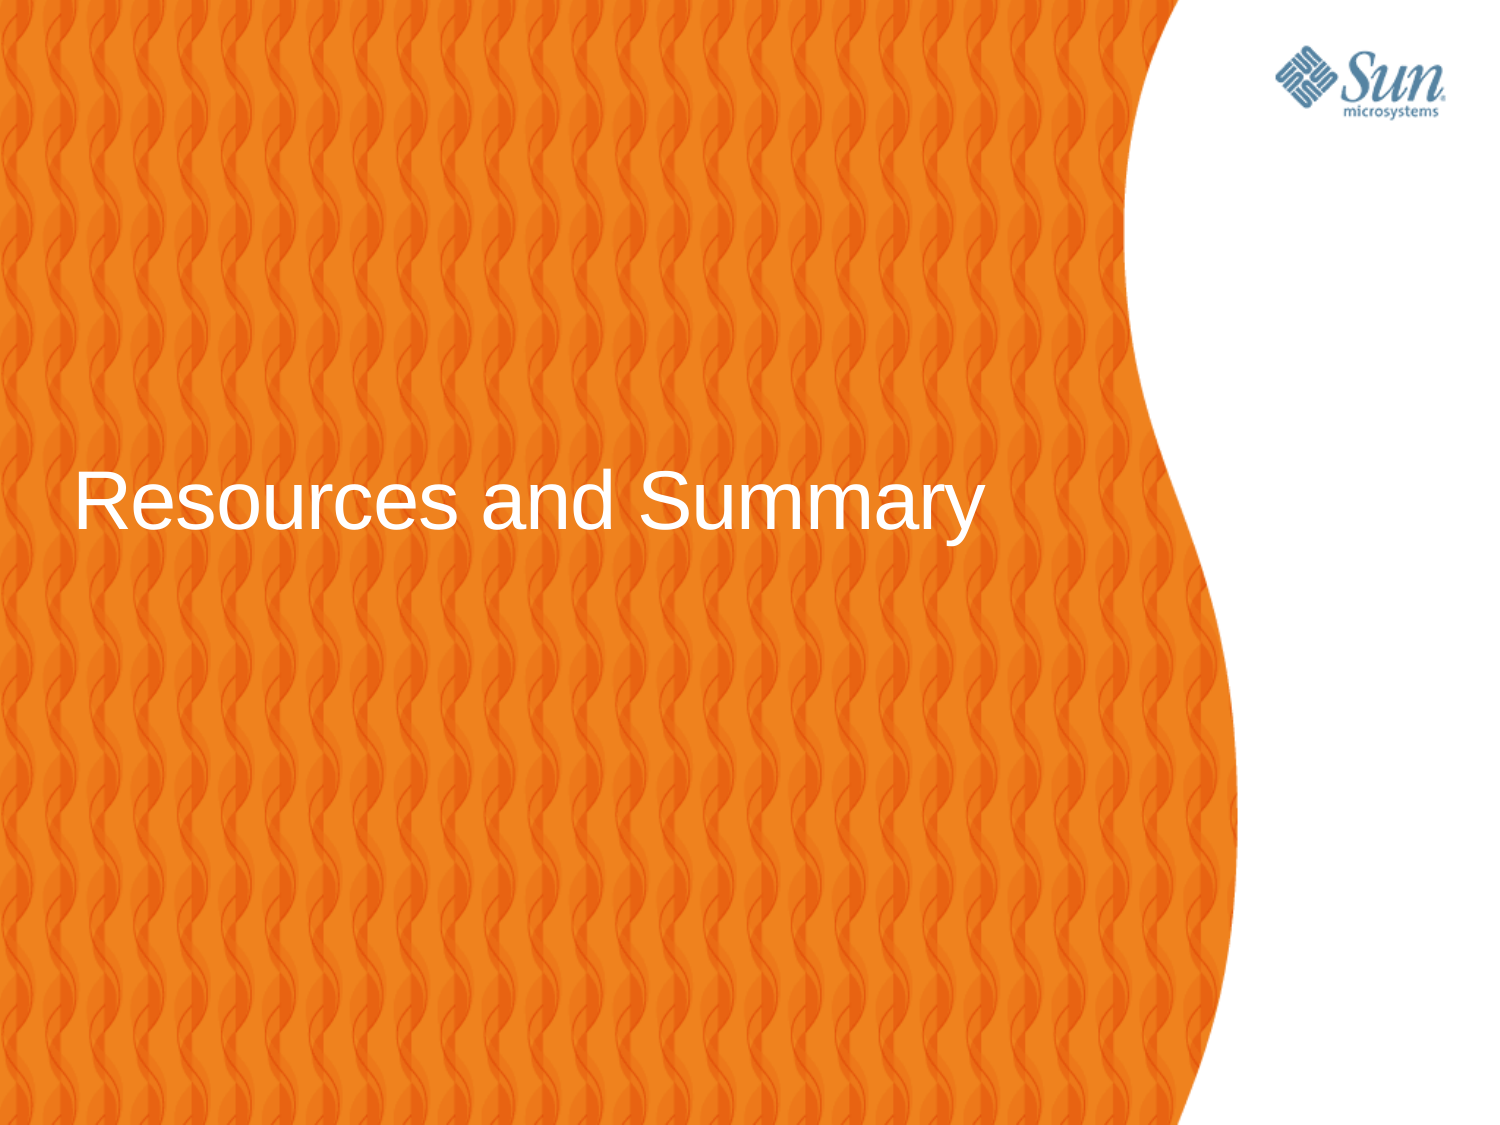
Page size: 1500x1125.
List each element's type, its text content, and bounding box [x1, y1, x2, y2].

picture [0, 0, 1500, 1125]
text_box Resources and Summary [71, 466, 987, 562]
